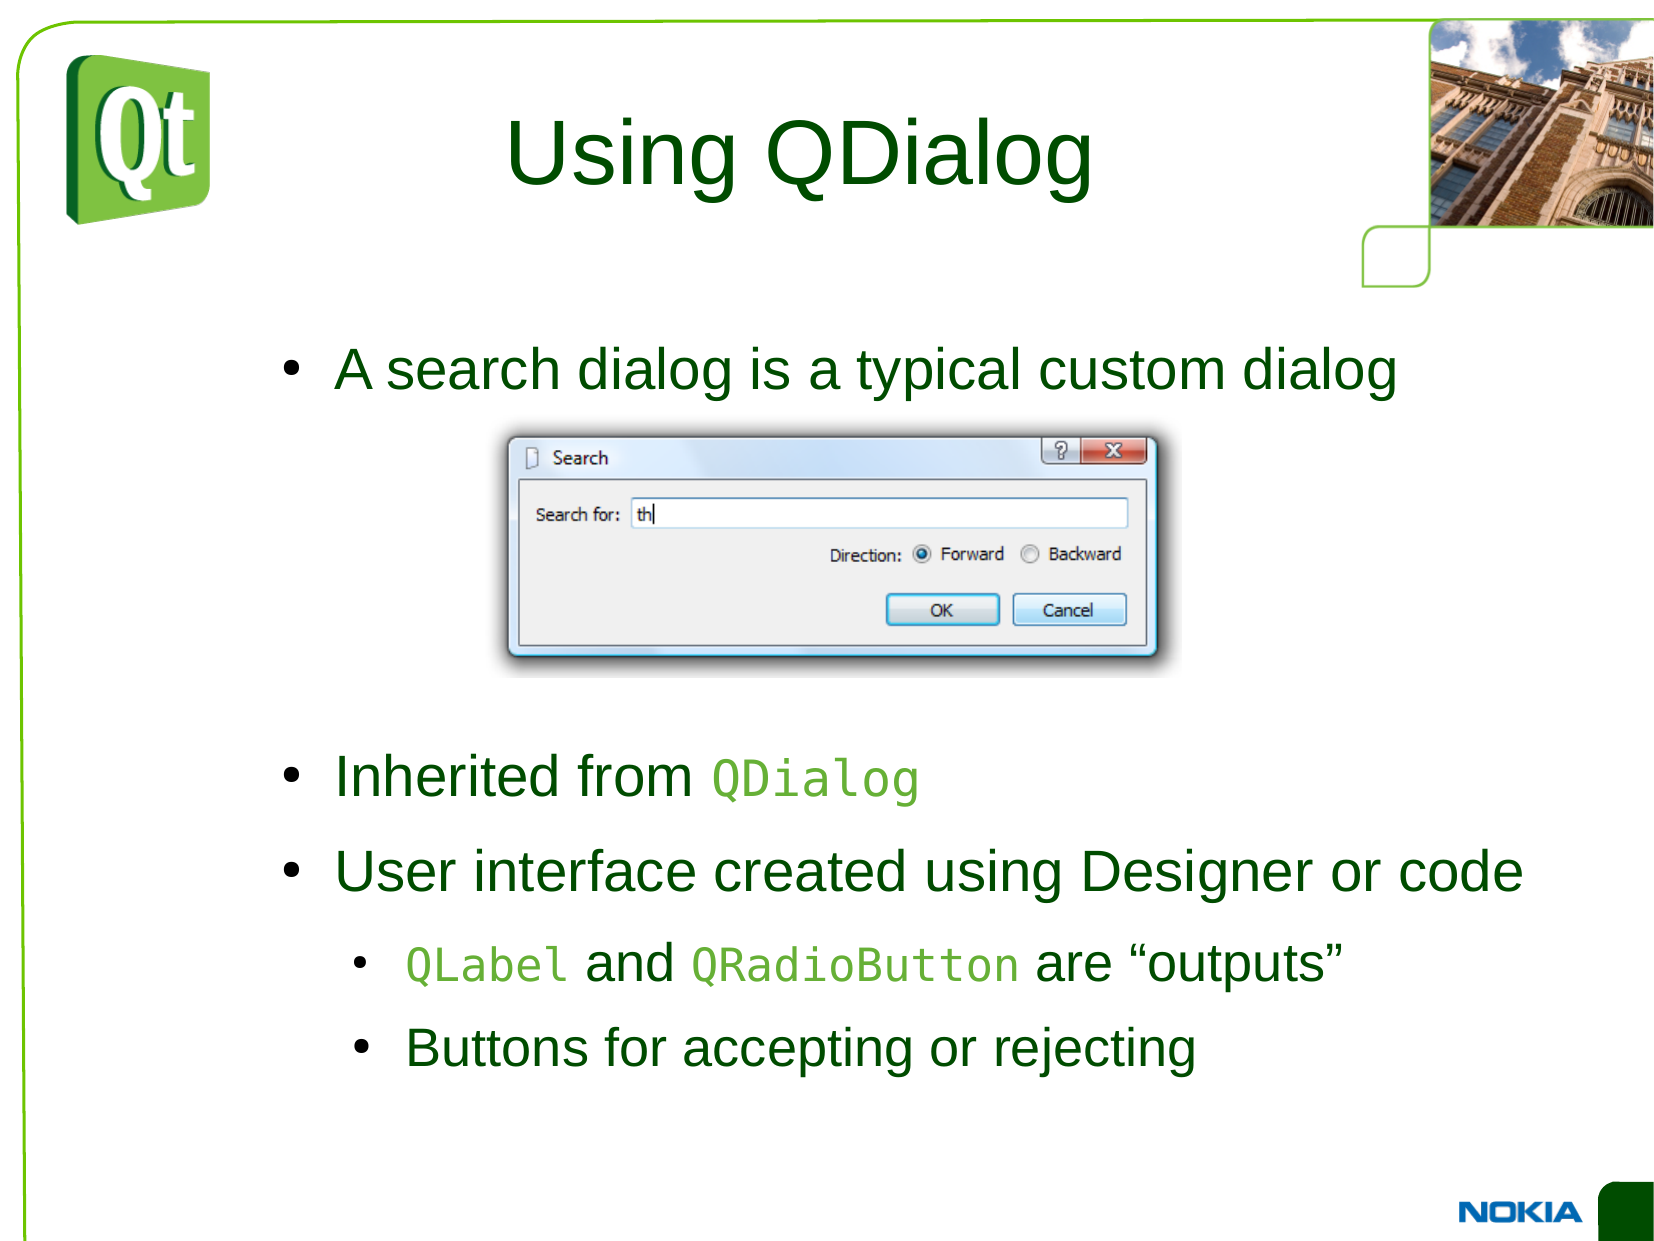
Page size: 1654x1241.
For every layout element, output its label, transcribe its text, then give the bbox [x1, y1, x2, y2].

list A search dialog is a typical custom dialog Inherited from QDialog User interface created using Designer or code QLabel and QRadioButton are “outputs” Buttons for accepting or rejecting [263, 336, 1582, 1100]
picture [1459, 1201, 1583, 1223]
picture [66, 55, 210, 225]
picture [484, 413, 1182, 678]
title Using QDialog [263, 49, 1338, 257]
picture [1338, 7, 1654, 308]
